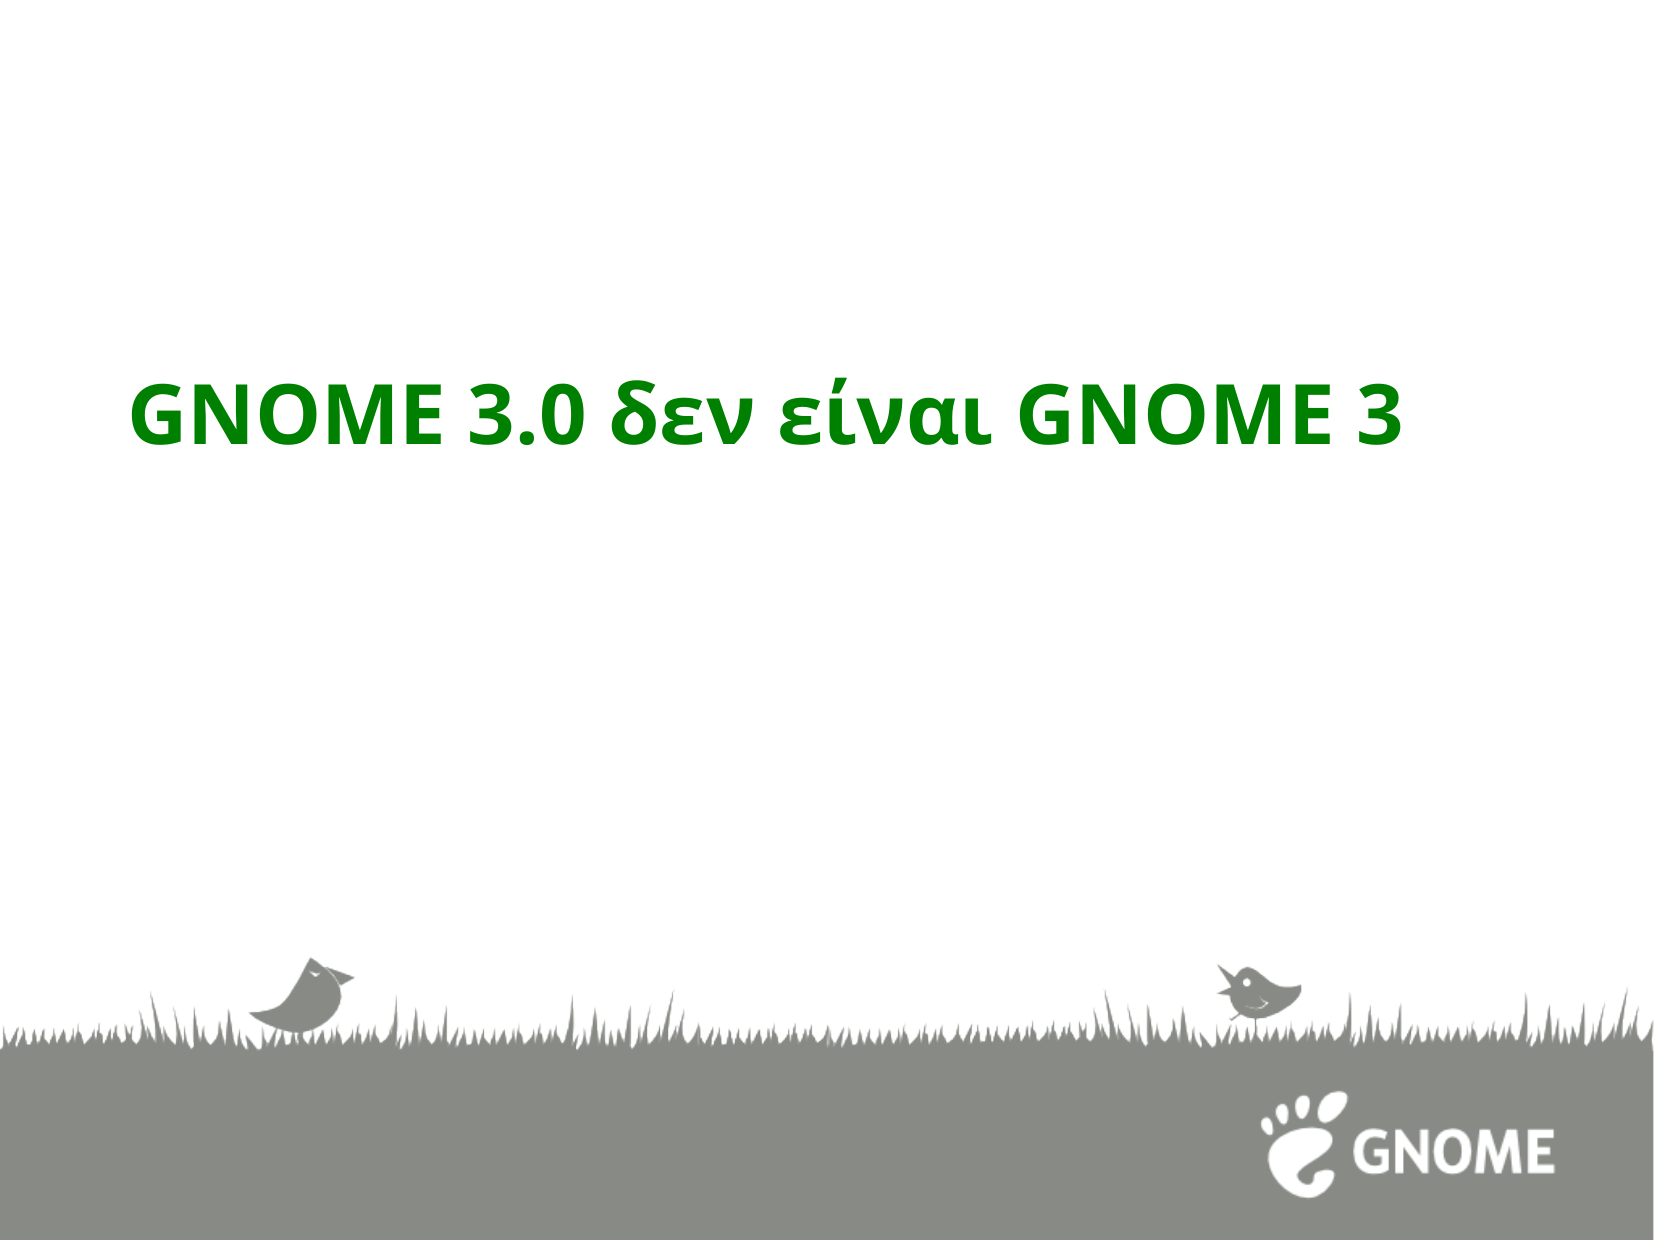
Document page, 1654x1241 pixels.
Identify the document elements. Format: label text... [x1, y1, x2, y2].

picture [0, 0, 1654, 1241]
text_box GNOME 3.0 δεν είναι GNOME 3 [112, 348, 1613, 476]
